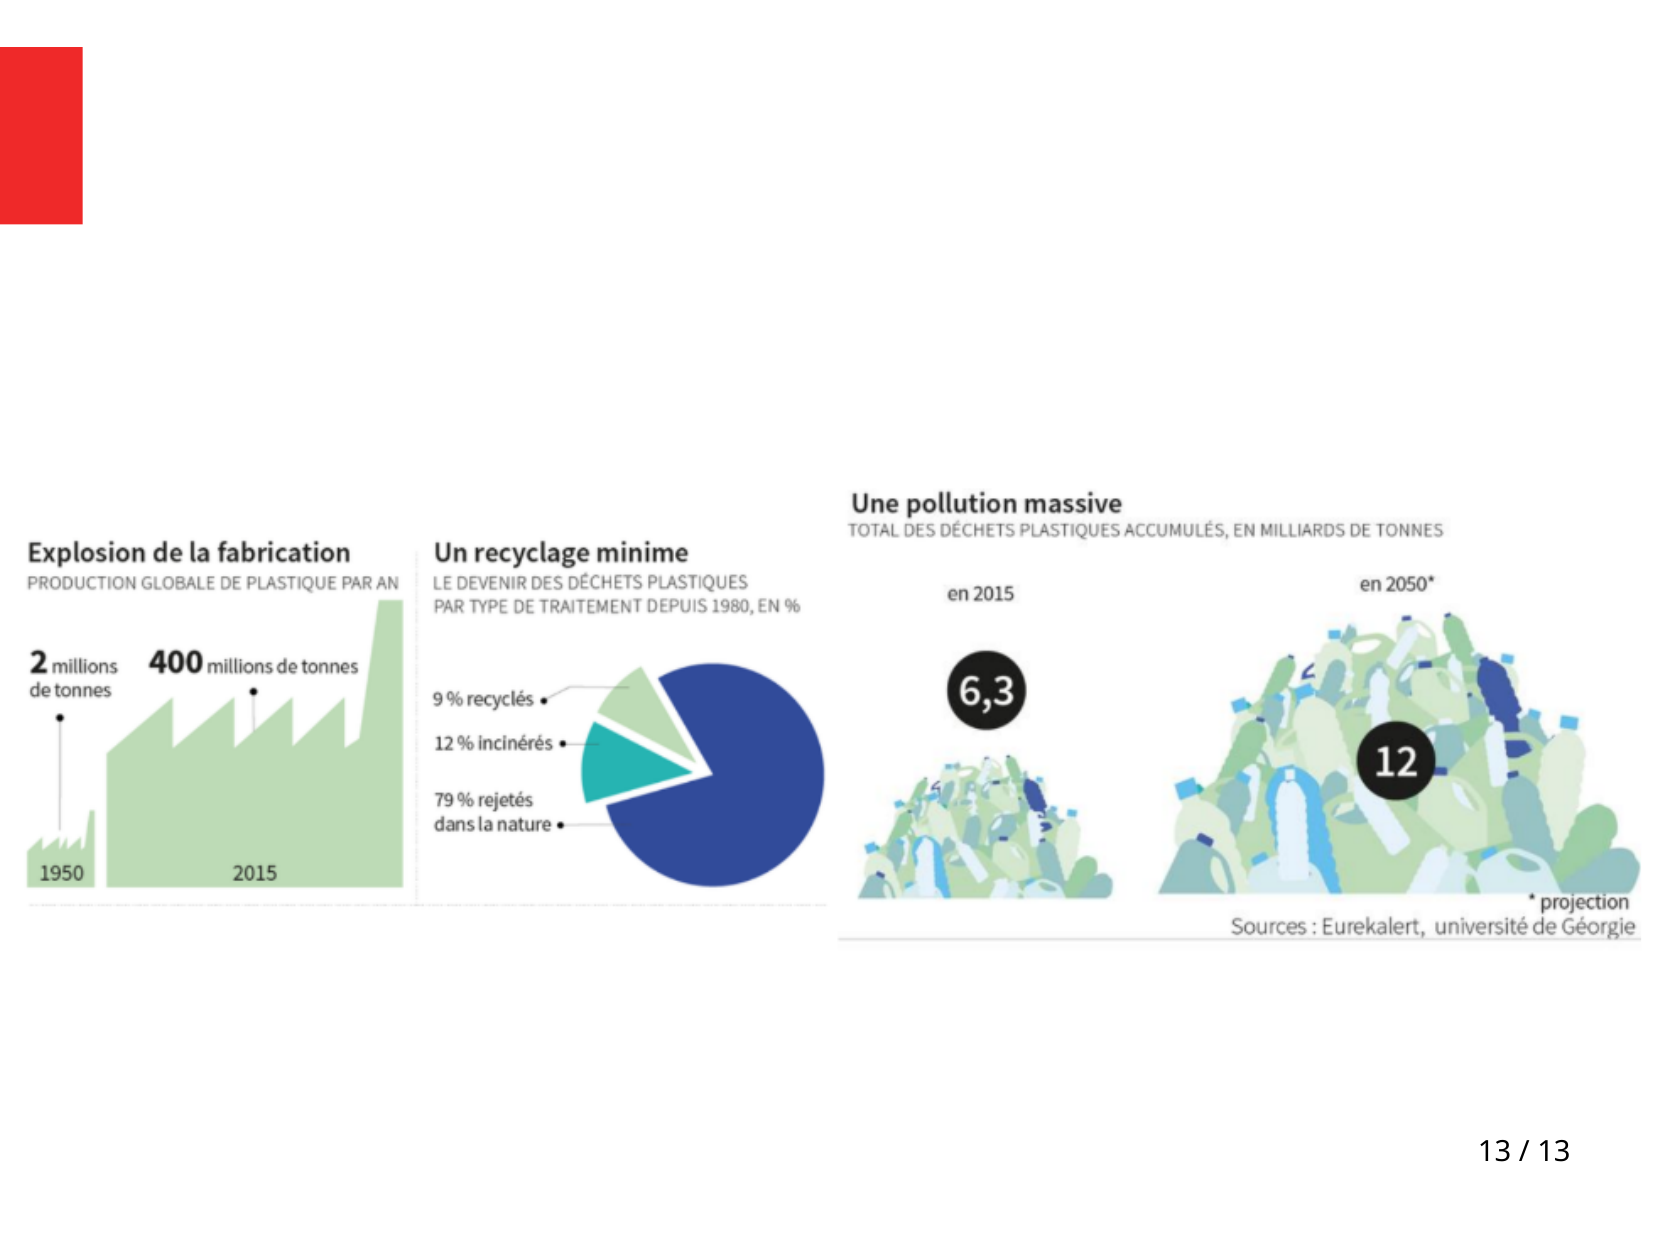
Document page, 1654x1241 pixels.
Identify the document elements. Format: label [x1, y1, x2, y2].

picture [23, 460, 1642, 969]
